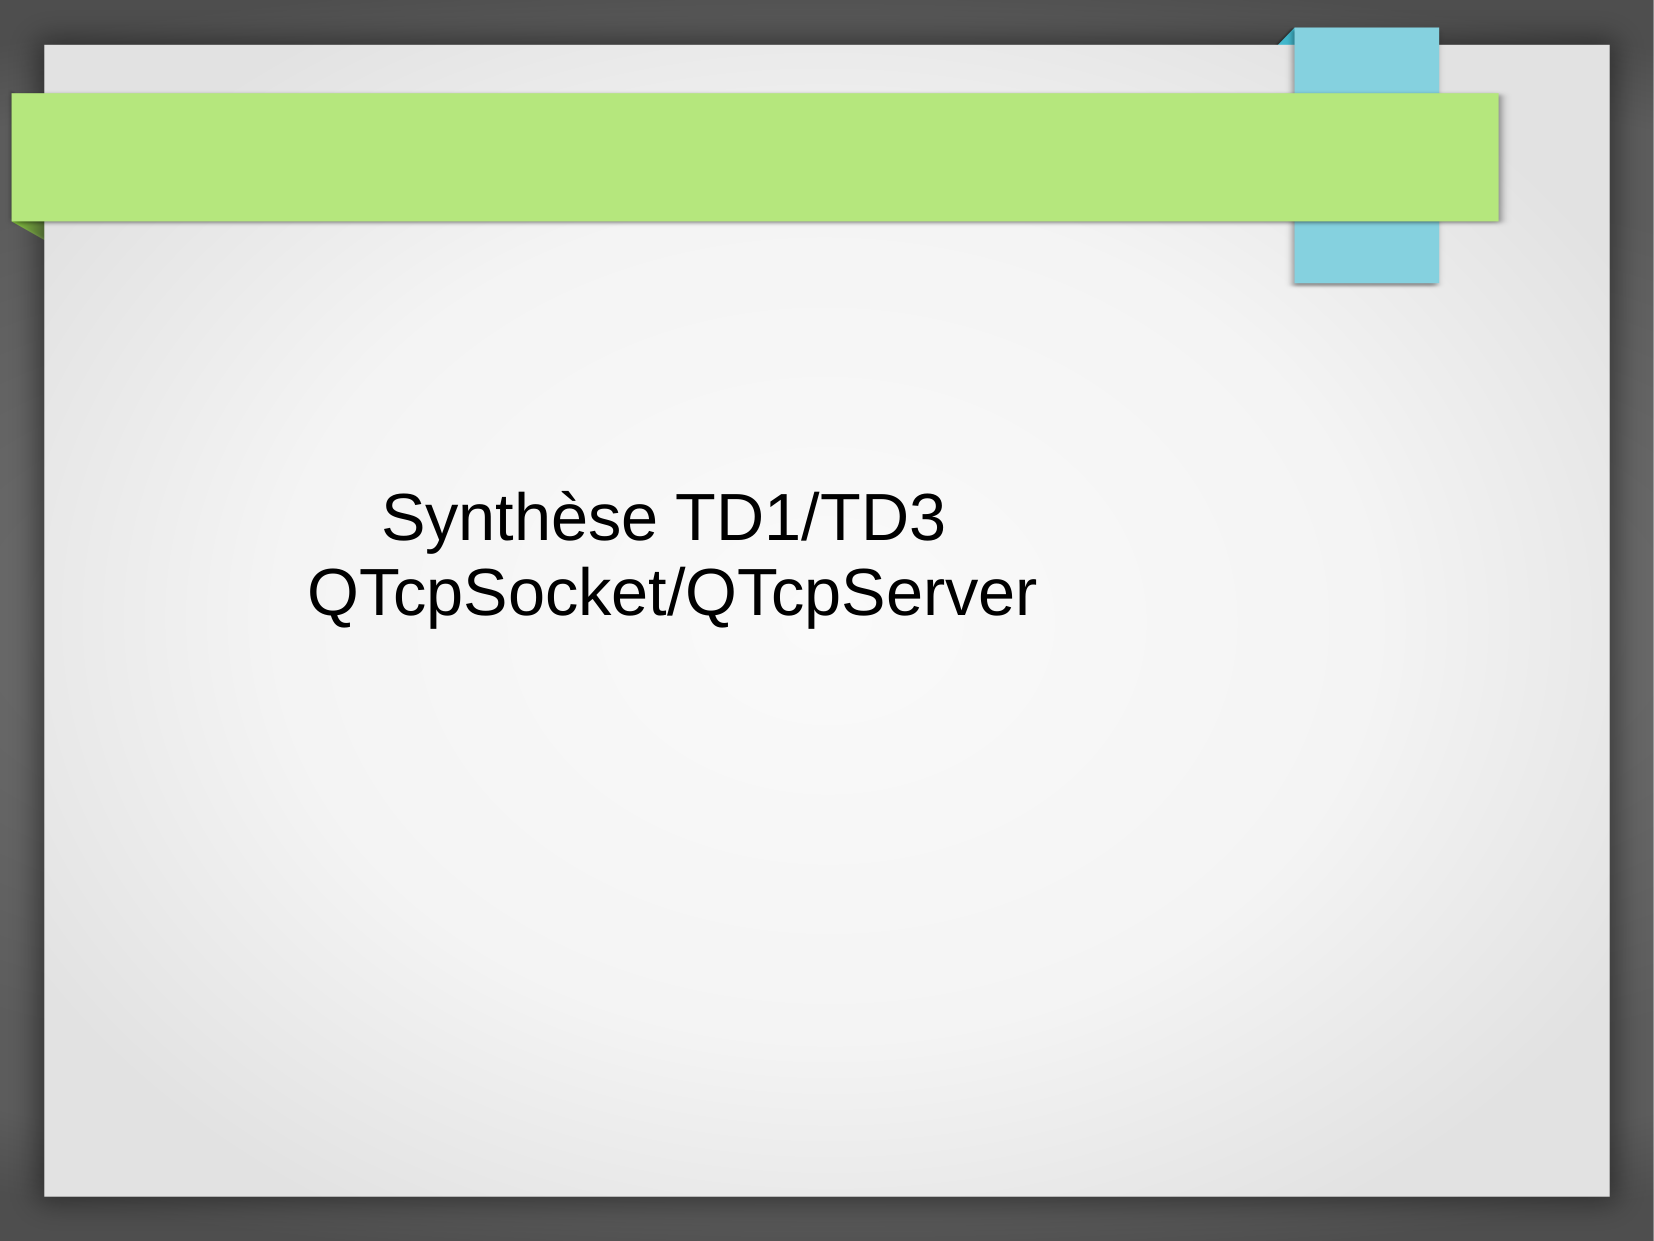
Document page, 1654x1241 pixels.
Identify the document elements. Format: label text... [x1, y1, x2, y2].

subtitle Synthèse TD1/TD3 QTcpSocket/QTcpServer [82, 94, 1264, 1015]
picture [0, 0, 1654, 1241]
